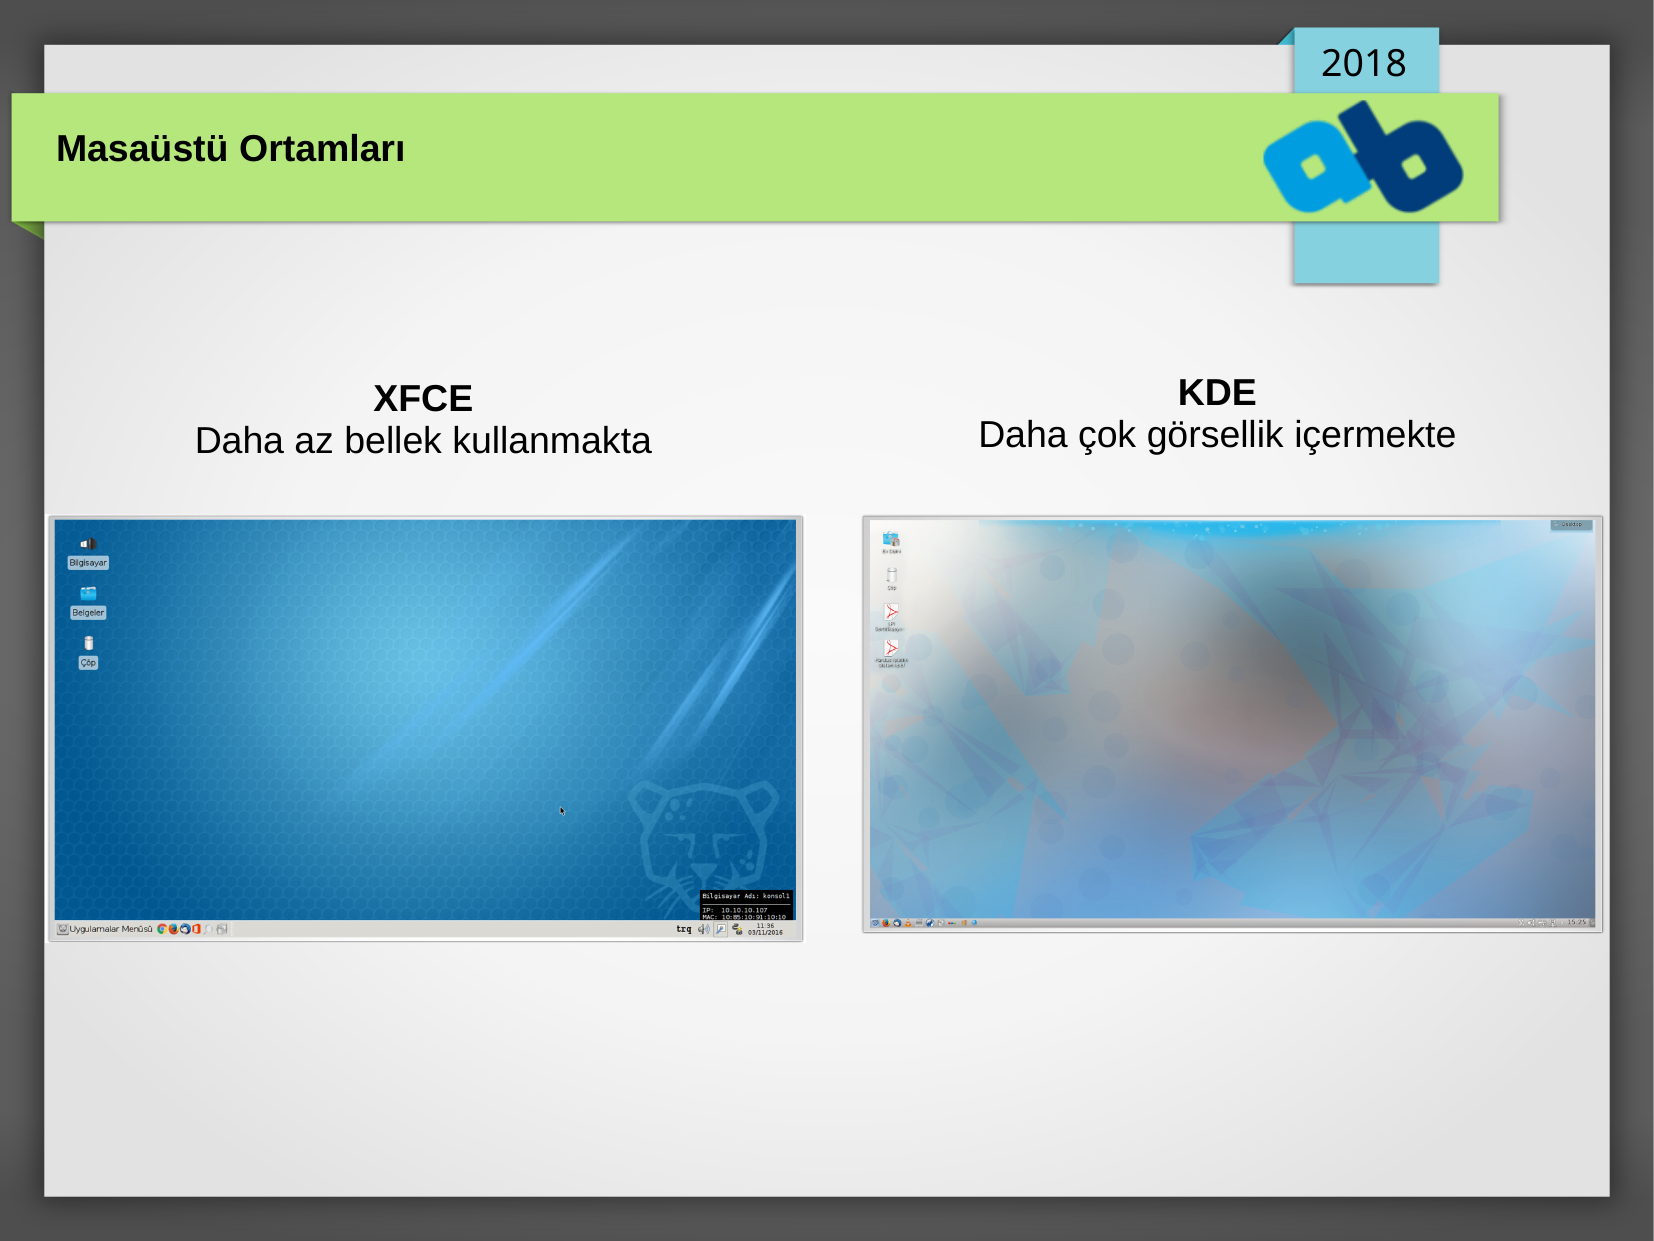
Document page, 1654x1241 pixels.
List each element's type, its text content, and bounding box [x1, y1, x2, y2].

picture [0, 0, 1654, 1241]
text_box XFCE Daha az bellek kullanmakta [180, 369, 667, 469]
text_box Masaüstü Ortamları [41, 120, 1134, 220]
text_box 2018 [1299, 29, 1430, 98]
text_box KDE Daha çok görsellik içermekte [963, 363, 1472, 463]
